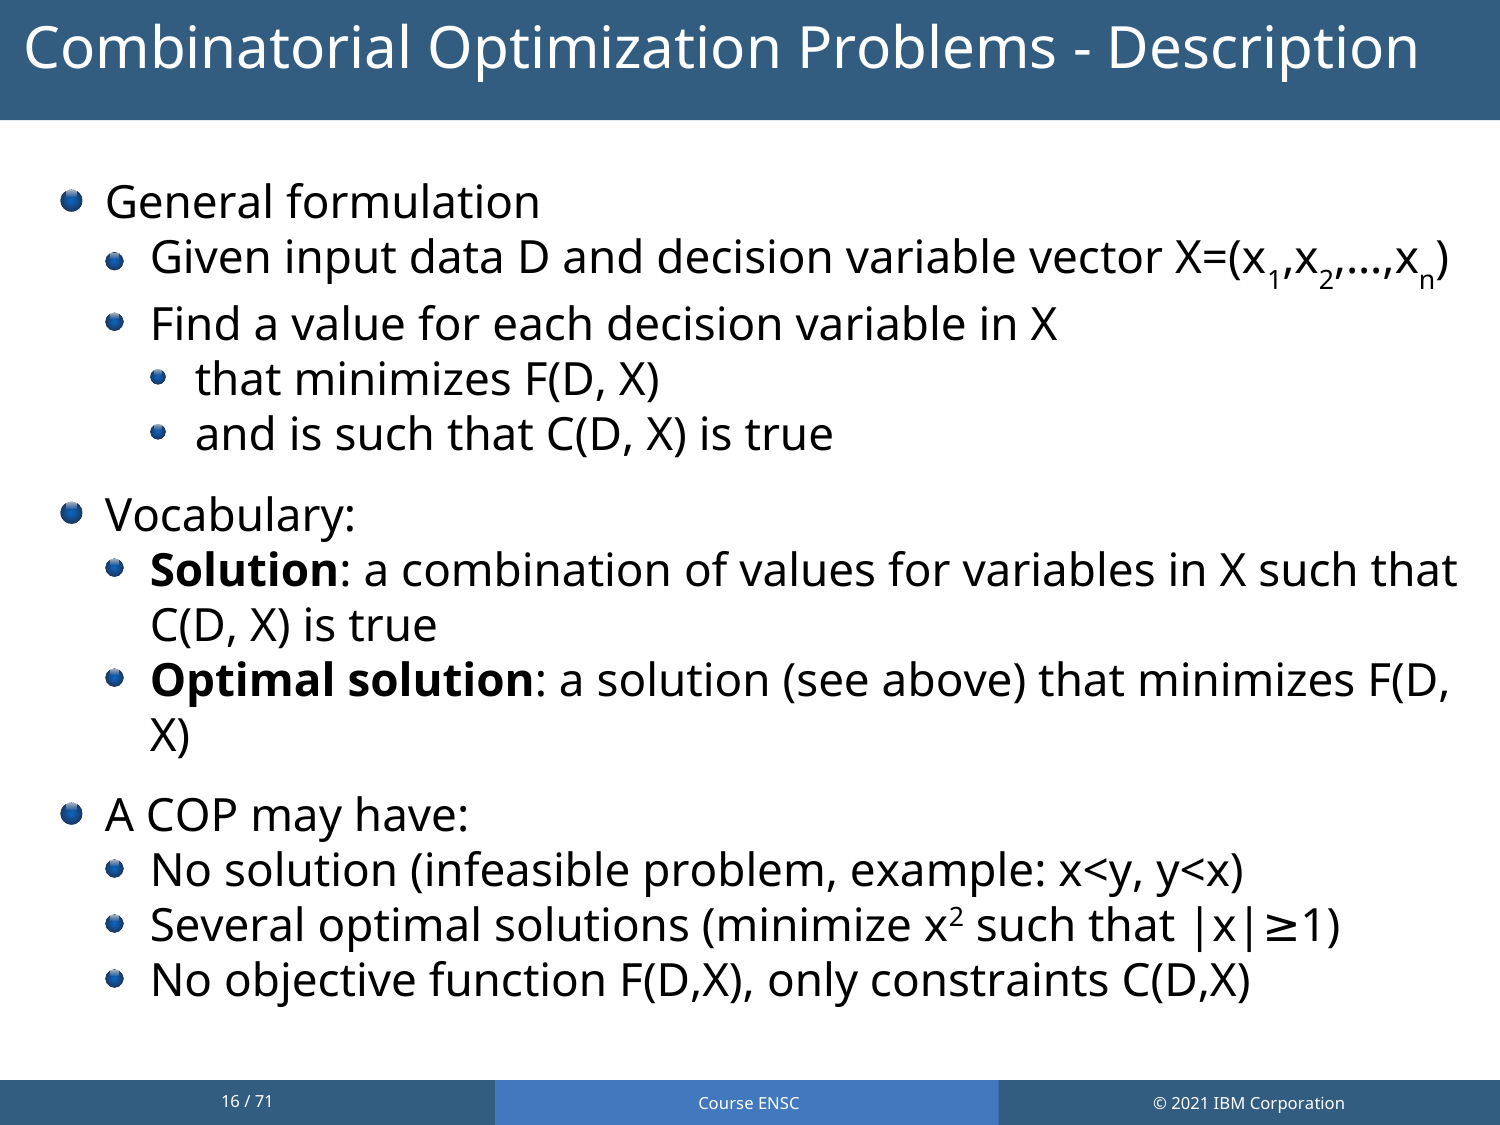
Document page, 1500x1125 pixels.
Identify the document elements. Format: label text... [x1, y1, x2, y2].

list General formulation Given input data D and decision variable vector X=(x1,x2,…,xn) Find a value for each decision variable in X that minimizes F(D, X) and is such that C(D, X) is true Vocabulary: Solution: a combination of values for variables in X such that C(D, X) is true Optimal solution: a solution (see above) that minimizes F(D, X) A COP may have: No solution (infeasible problem, example: x<y, y<x) Several optimal solutions (minimize x2 such that |x|≥1) No objective function F(D,X), only constraints C(D,X) [45, 165, 1500, 1036]
title Combinatorial Optimization Problems - Description [0, 0, 1500, 121]
